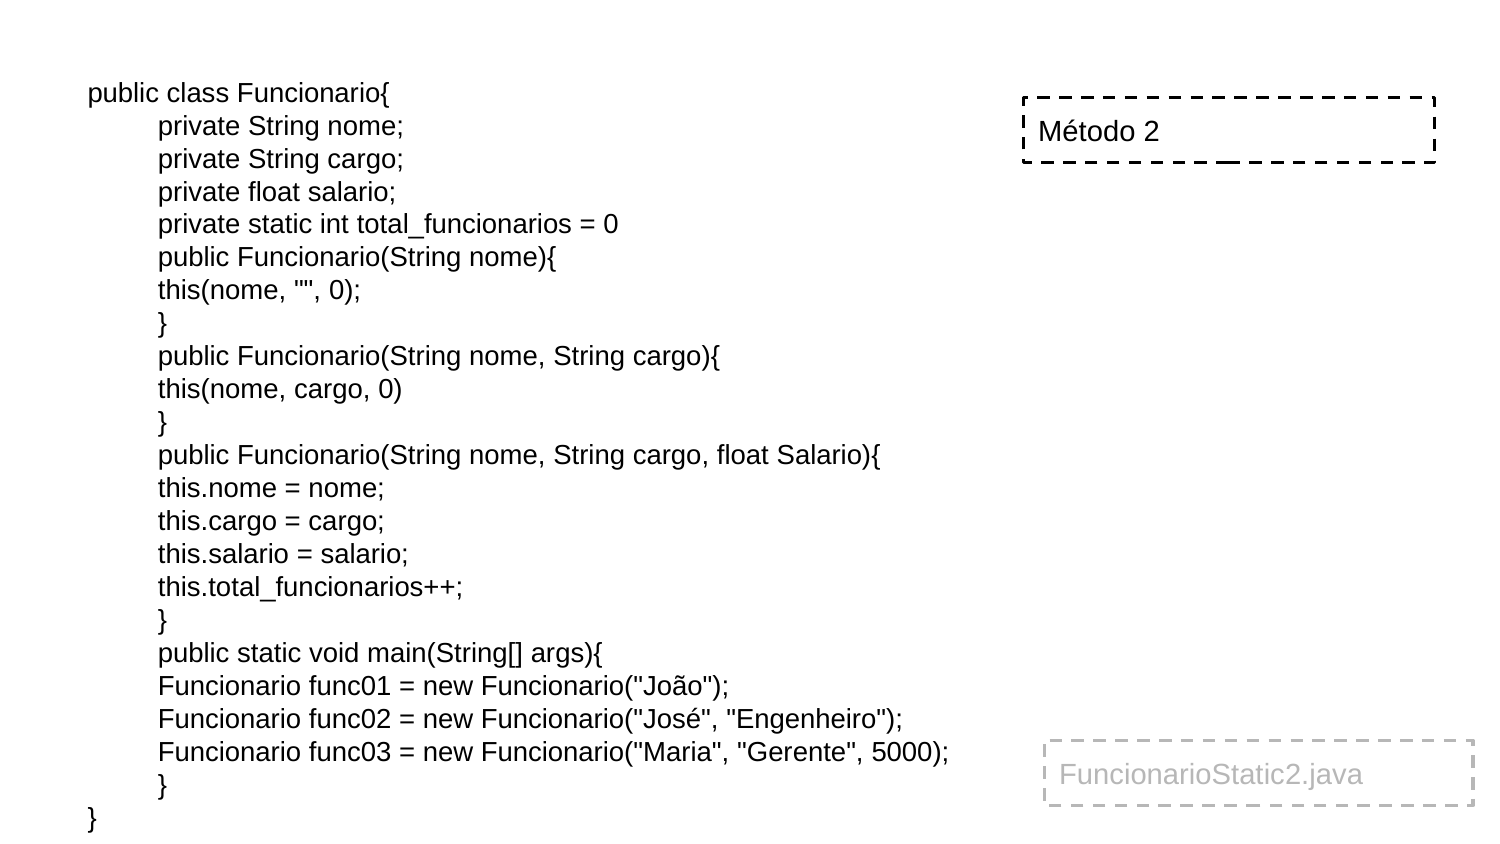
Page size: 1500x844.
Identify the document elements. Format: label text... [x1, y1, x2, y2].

text_box public class Funcionario{ private String nome; private String cargo; private float salario; private static int total_funcionarios = 0 public Funcionario(String nome){ this(nome, "", 0); } public Funcionario(String nome, String cargo){ this(nome, cargo, 0) } public Funcionario(String nome, String cargo, float Salario){ this.nome = nome; this.cargo = cargo; this.salario = salario; this.total_funcionarios++; } public static void main(String[] args){ Funcionario func01 = new Funcionario("João"); Funcionario func02 = new Funcionario("José", "Engenheiro"); Funcionario func03 = new Funcionario("Maria", "Gerente", 5000); } } [72, 59, 1384, 844]
text_box FuncionarioStatic2.java [1044, 740, 1474, 806]
text_box Método 2 [1023, 97, 1435, 163]
